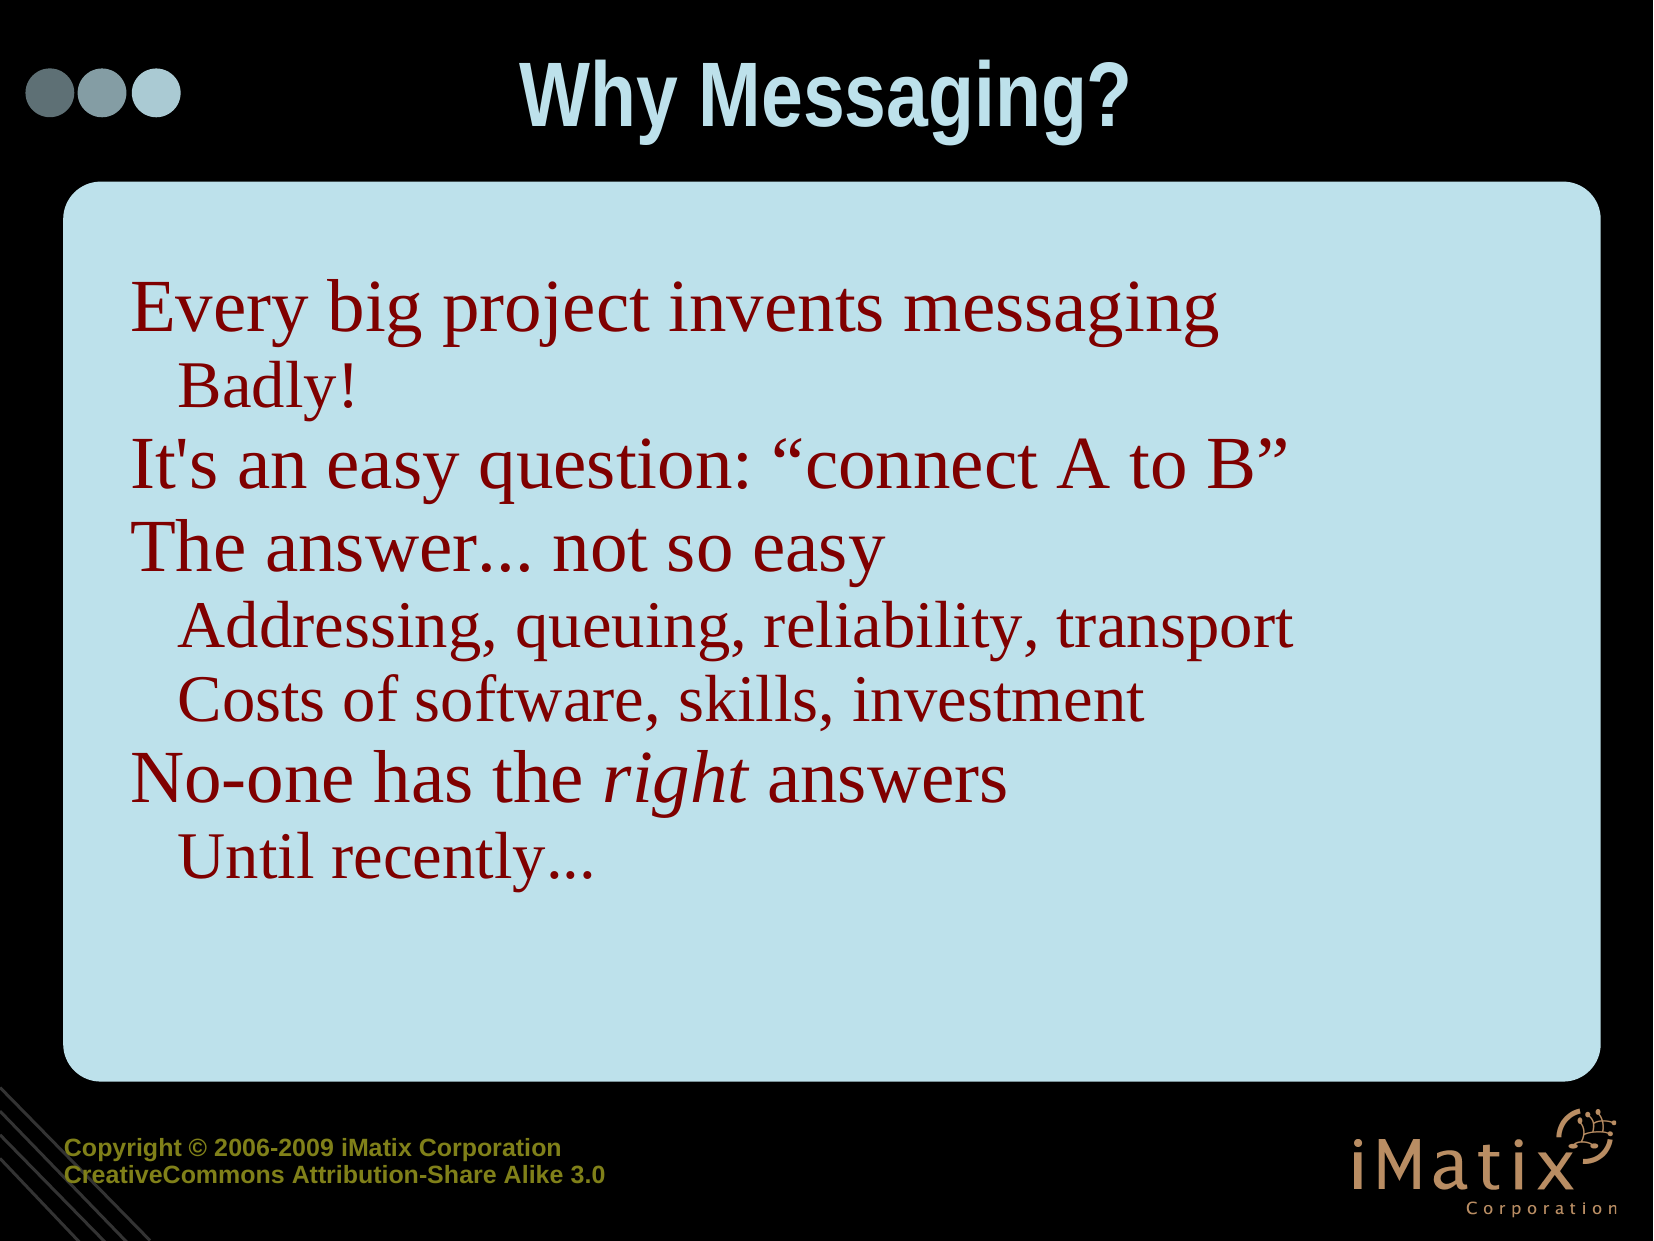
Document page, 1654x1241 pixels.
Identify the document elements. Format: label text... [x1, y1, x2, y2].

picture [1354, 1108, 1617, 1219]
list Every big project invents messaging Badly! It's an easy question: “connect A to B” The answer... not so easy Addressing, queuing, reliability, transport Costs of software, skills, investment No-one has the right answers Until recently... [118, 264, 1509, 1010]
title Why Messaging? [0, 0, 1653, 188]
